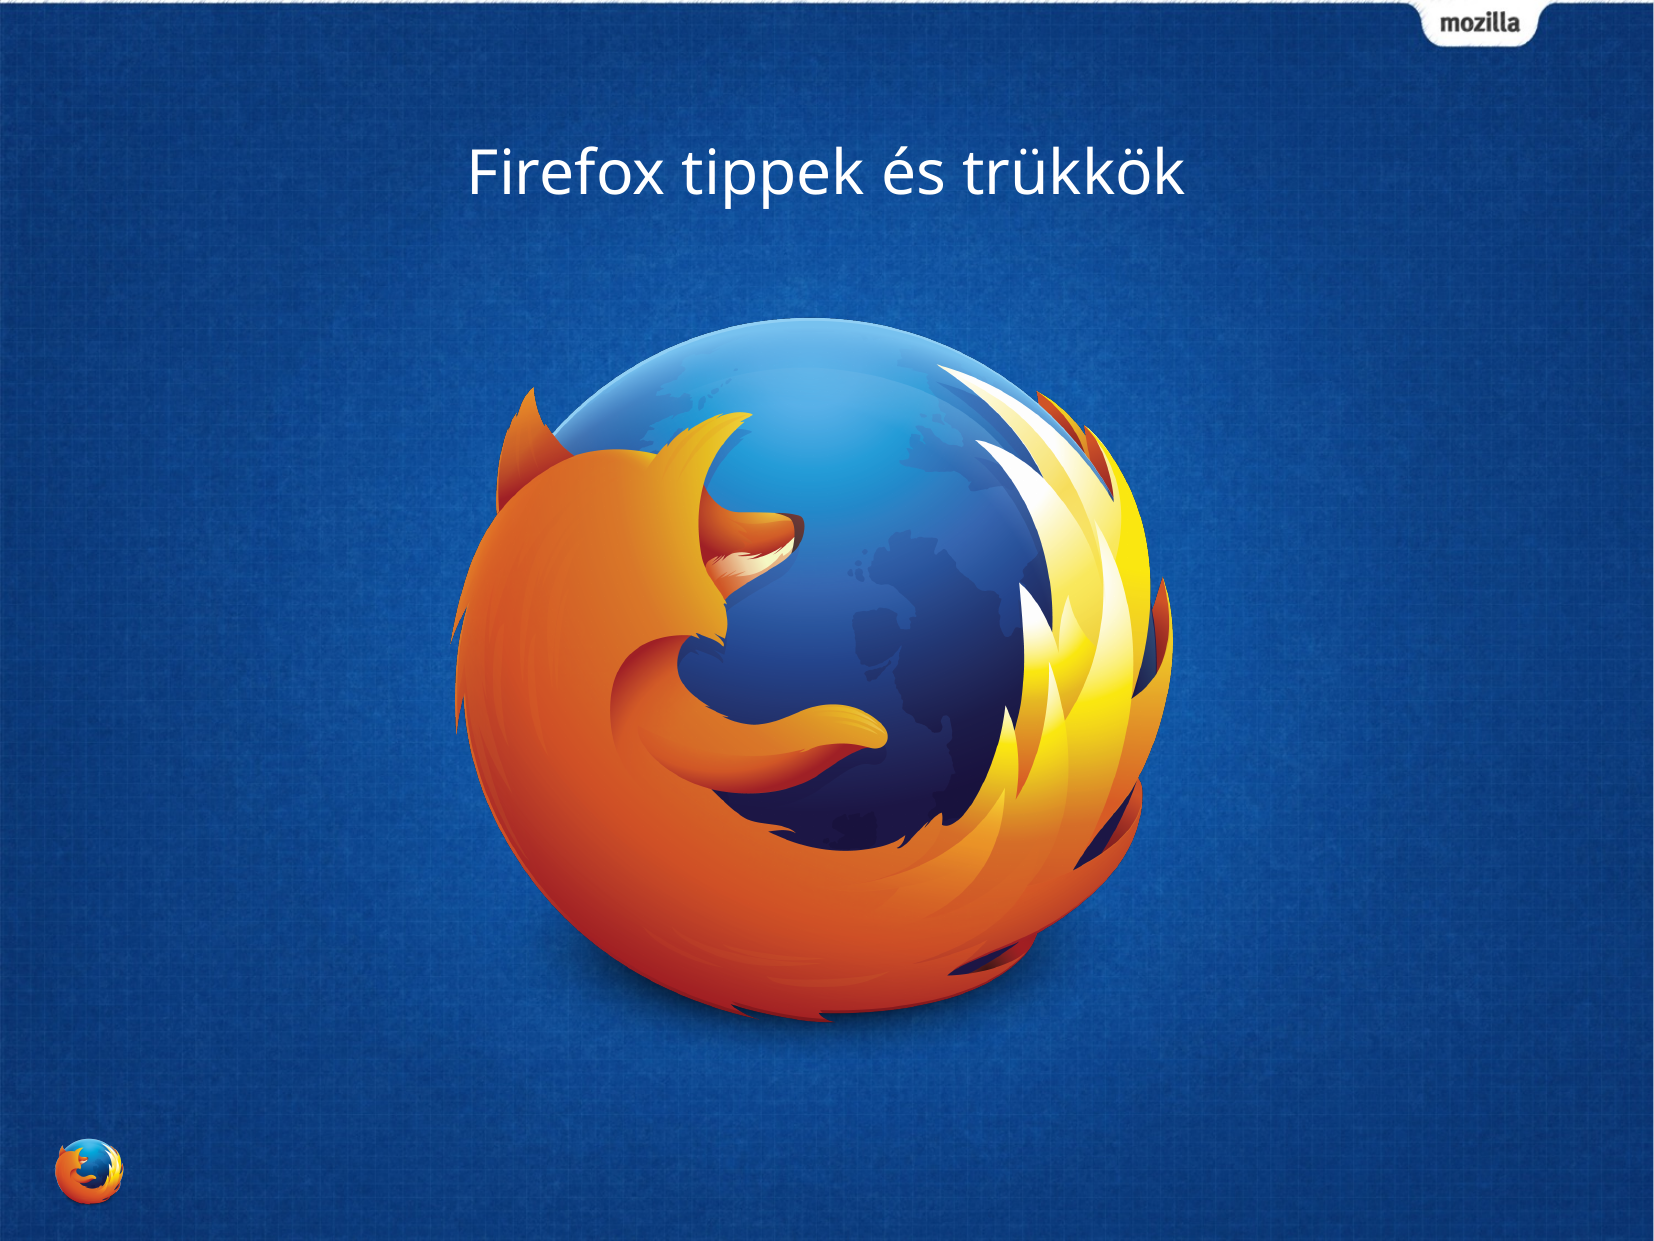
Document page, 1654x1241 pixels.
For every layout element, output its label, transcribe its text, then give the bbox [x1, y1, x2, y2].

picture [0, 0, 1654, 1241]
title Firefox tippek és trükkök [82, 49, 1571, 257]
